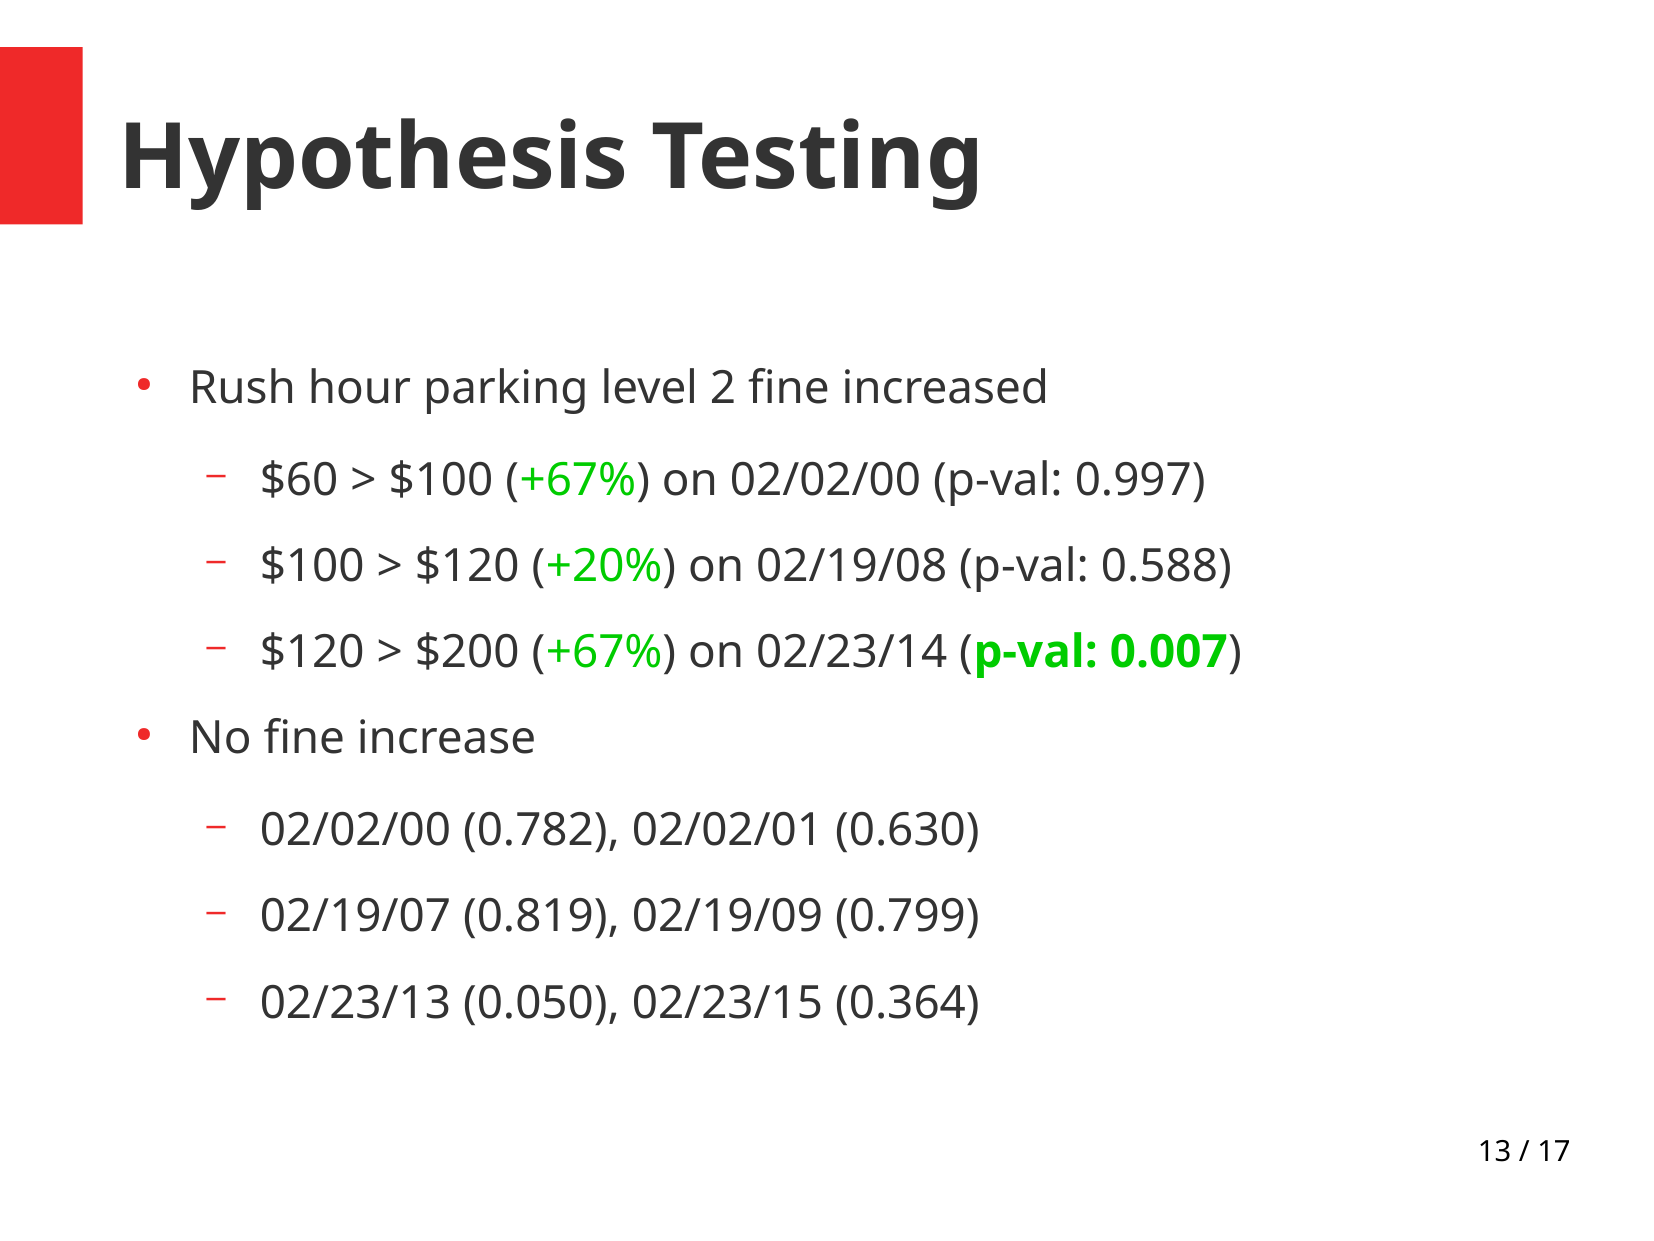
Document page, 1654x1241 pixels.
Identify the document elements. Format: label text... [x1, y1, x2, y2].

title Hypothesis Testing [118, 49, 1571, 257]
list Rush hour parking level 2 fine increased $60 > $100 (+67%) on 02/02/00 (p-val: 0.997) $100 > $120 (+20%) on 02/19/08 (p-val: 0.588) $120 > $200 (+67%) on 02/23/14 (p-val: 0.007) No fine increase 02/02/00 (0.782), 02/02/01 (0.630) 02/19/07 (0.819), 02/19/09 (0.799) 02/23/13 (0.050), 02/23/15 (0.364) [118, 354, 1536, 1074]
